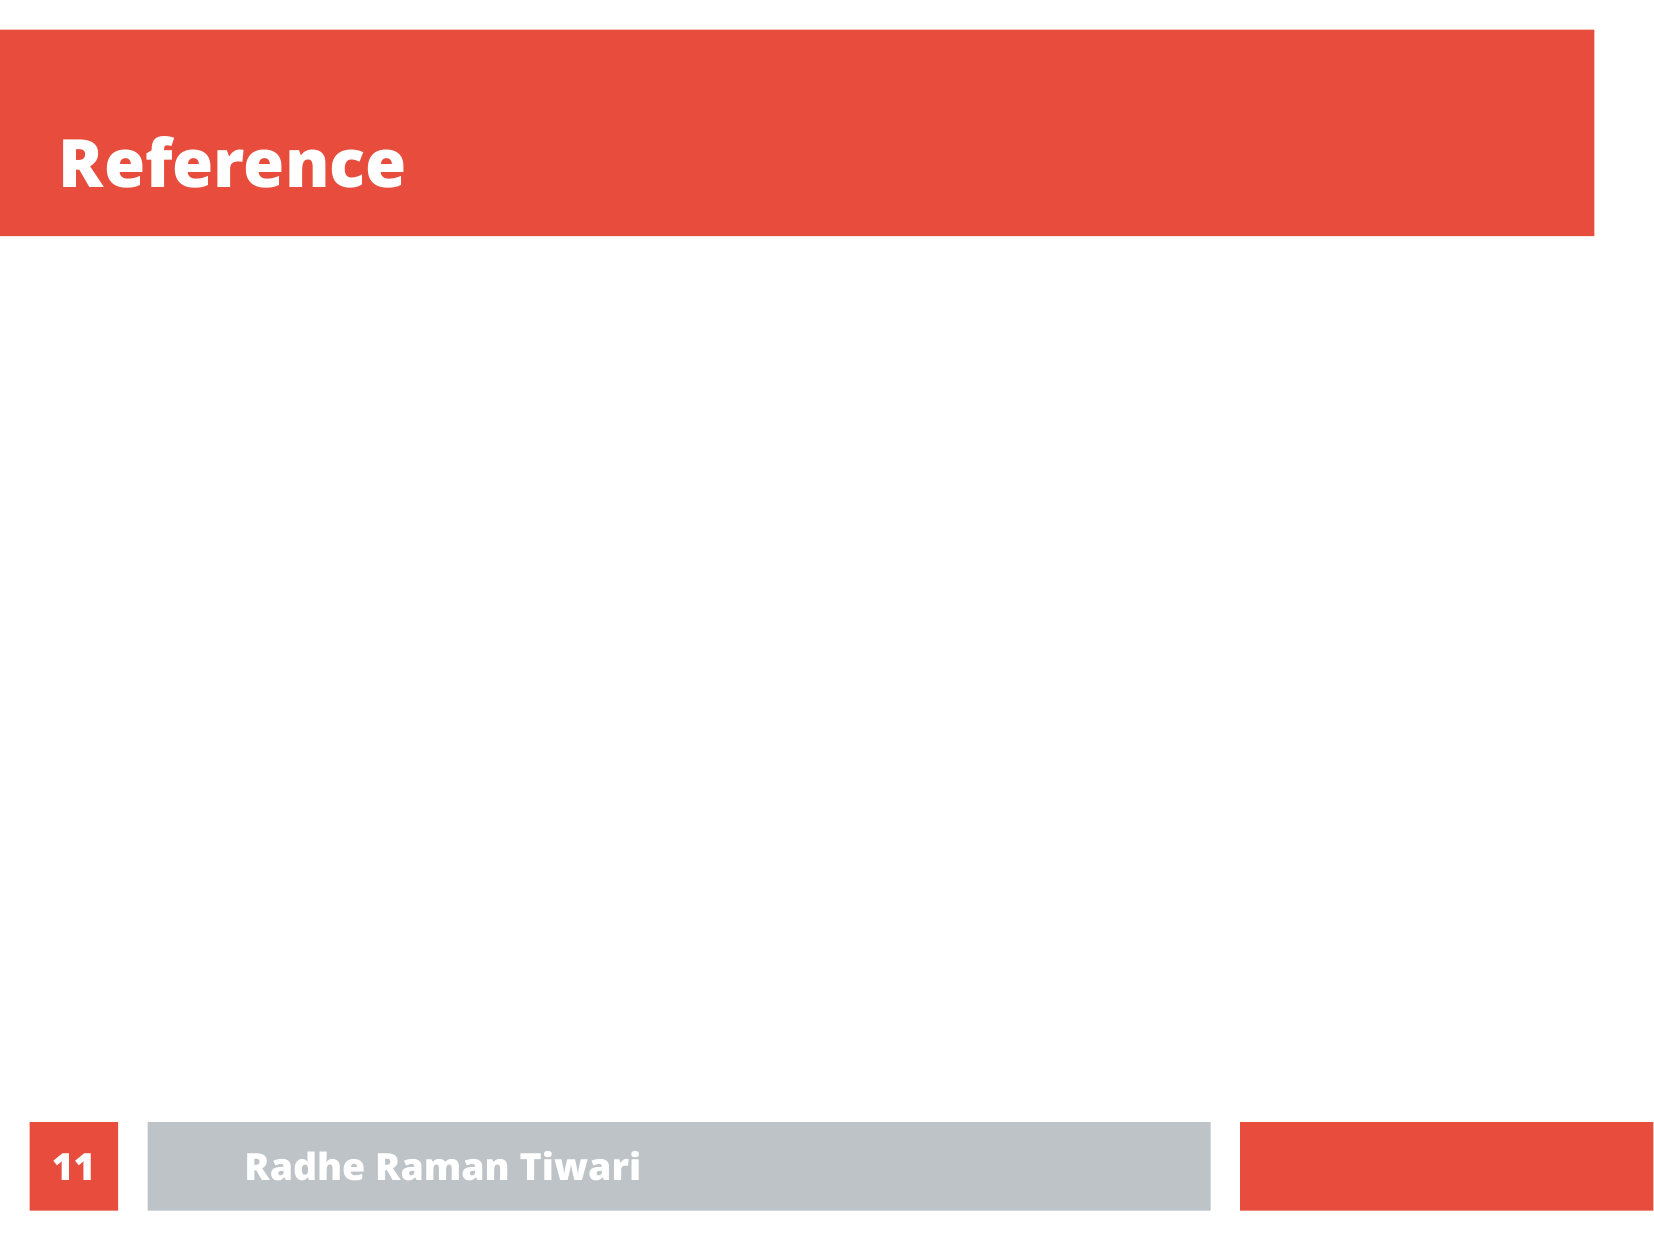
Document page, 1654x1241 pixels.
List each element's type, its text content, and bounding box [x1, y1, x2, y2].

title Reference [59, 59, 1595, 207]
